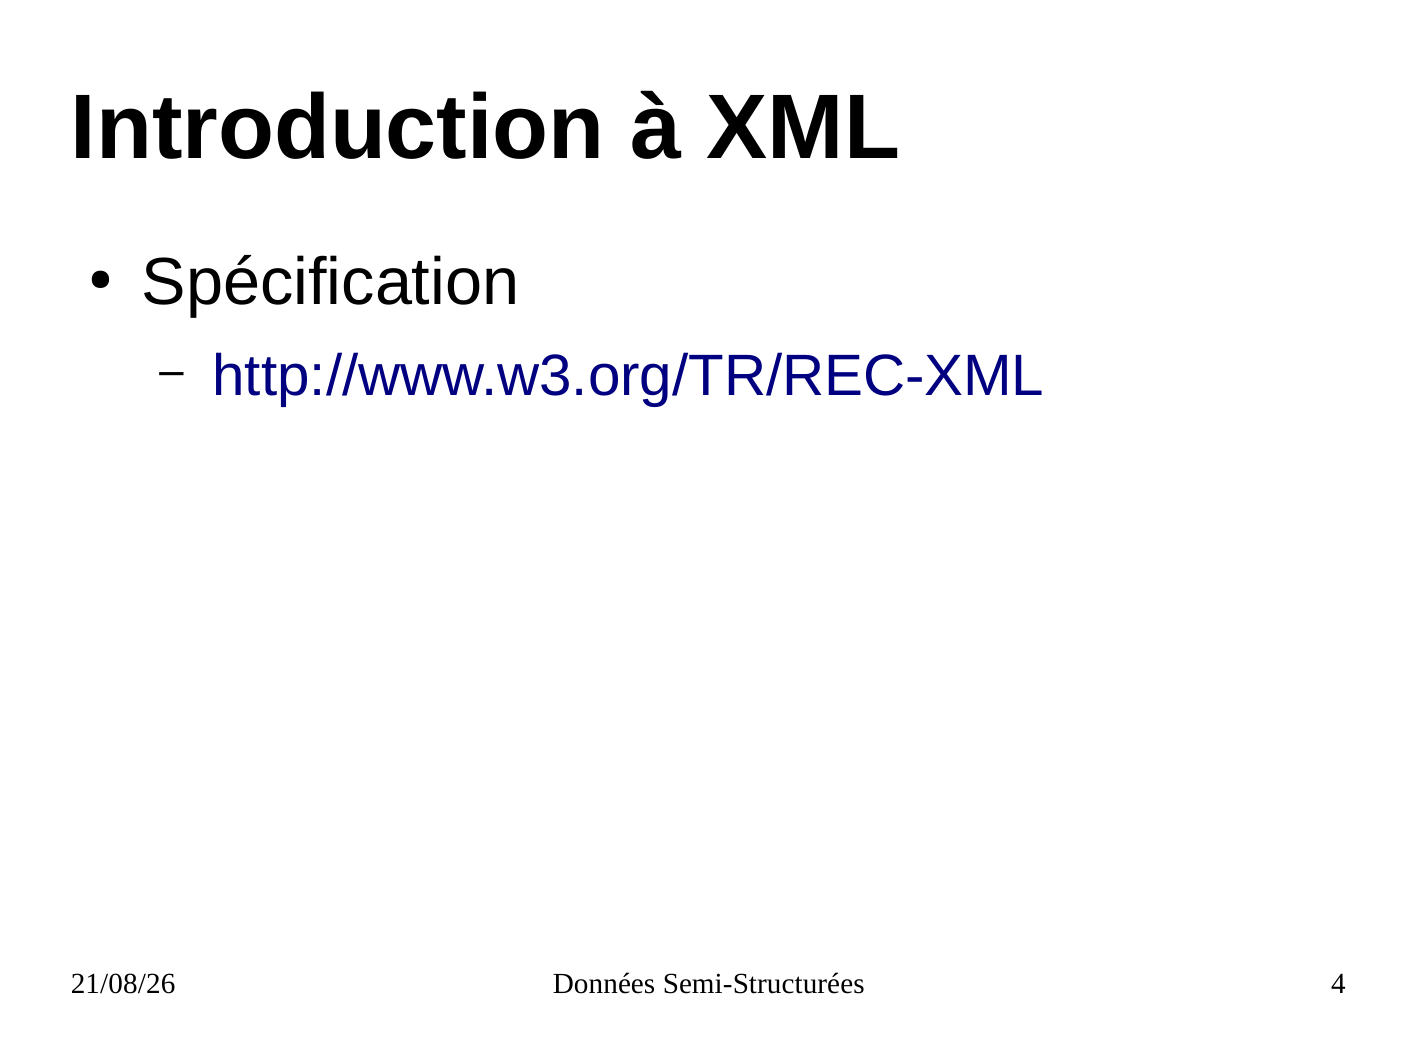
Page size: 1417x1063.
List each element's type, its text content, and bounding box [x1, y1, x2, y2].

list Spécification http://www.w3.org/TR/REC-XML [70, 244, 1346, 925]
title Introduction à XML [70, 42, 1346, 212]
